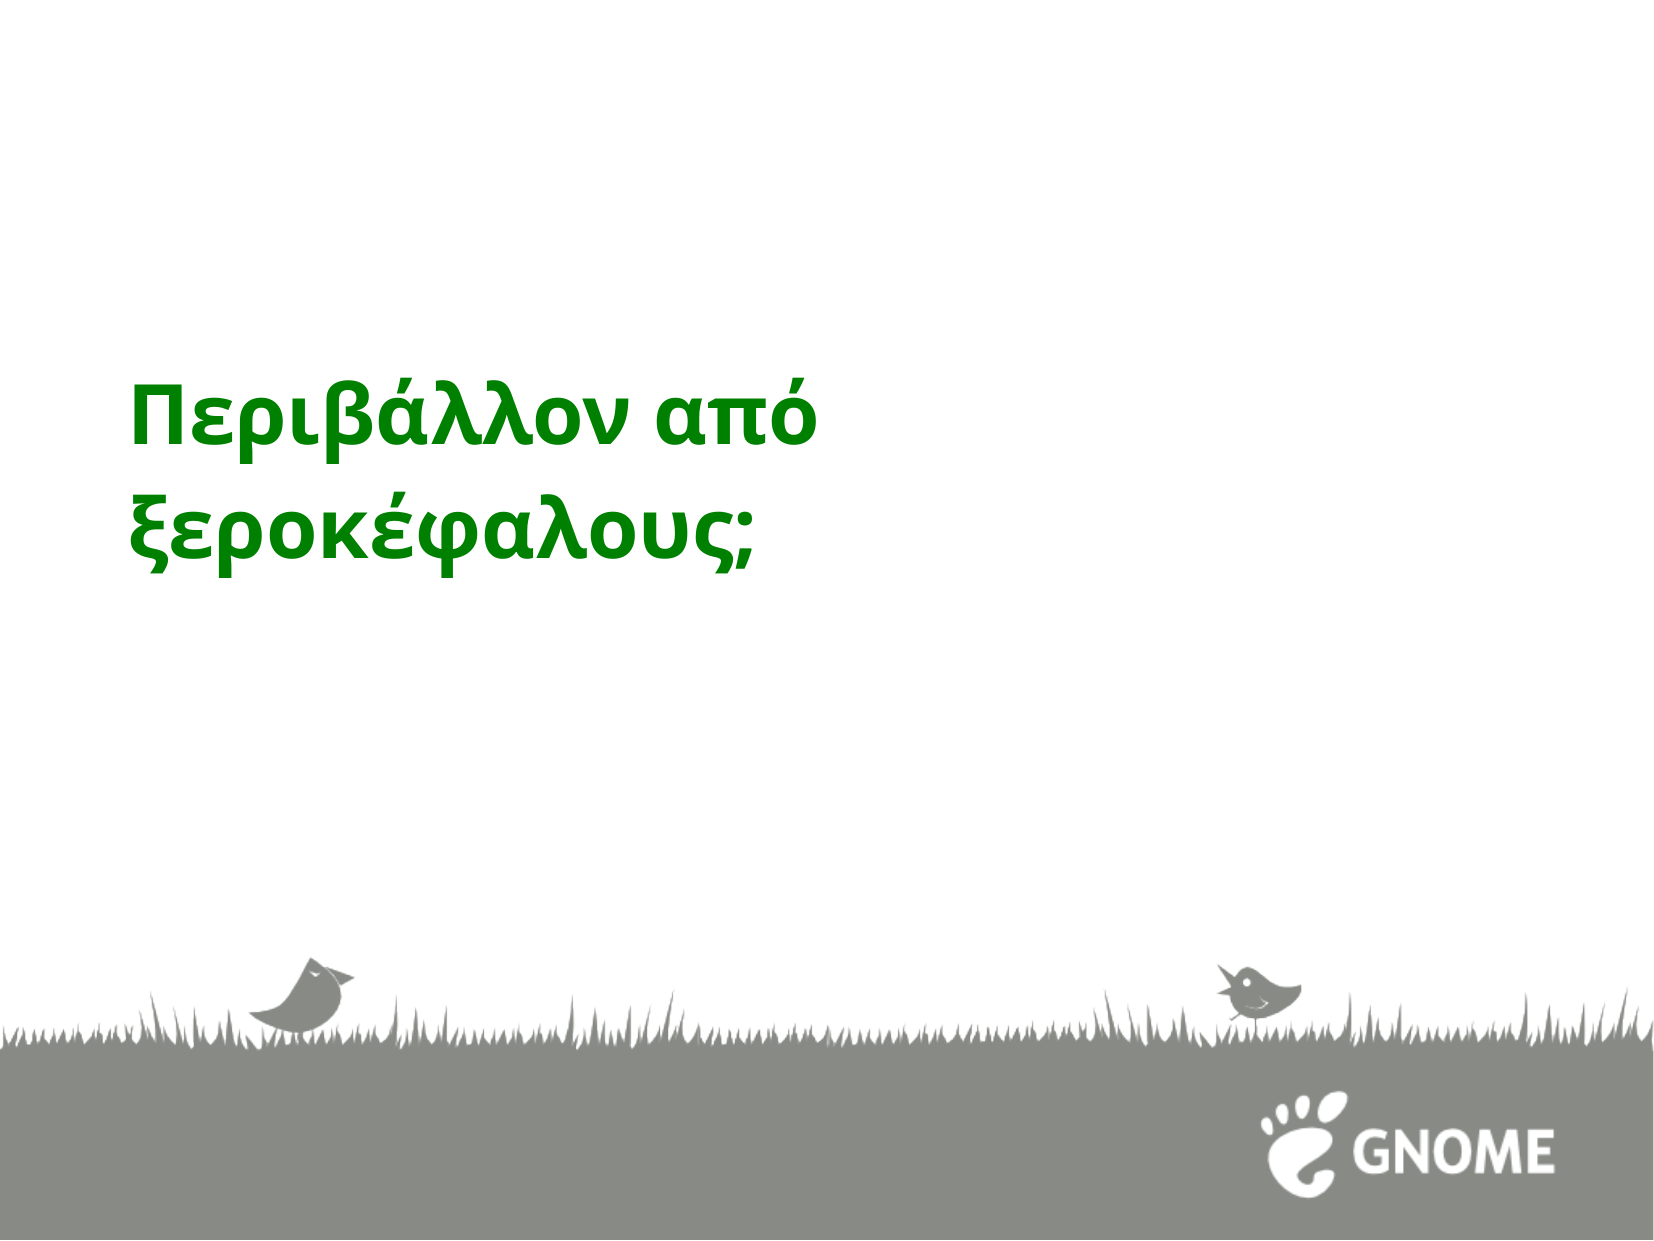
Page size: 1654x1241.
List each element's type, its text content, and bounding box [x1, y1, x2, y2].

picture [0, 0, 1654, 1241]
text_box Περιβάλλον από ξεροκέφαλους; [112, 348, 1201, 587]
